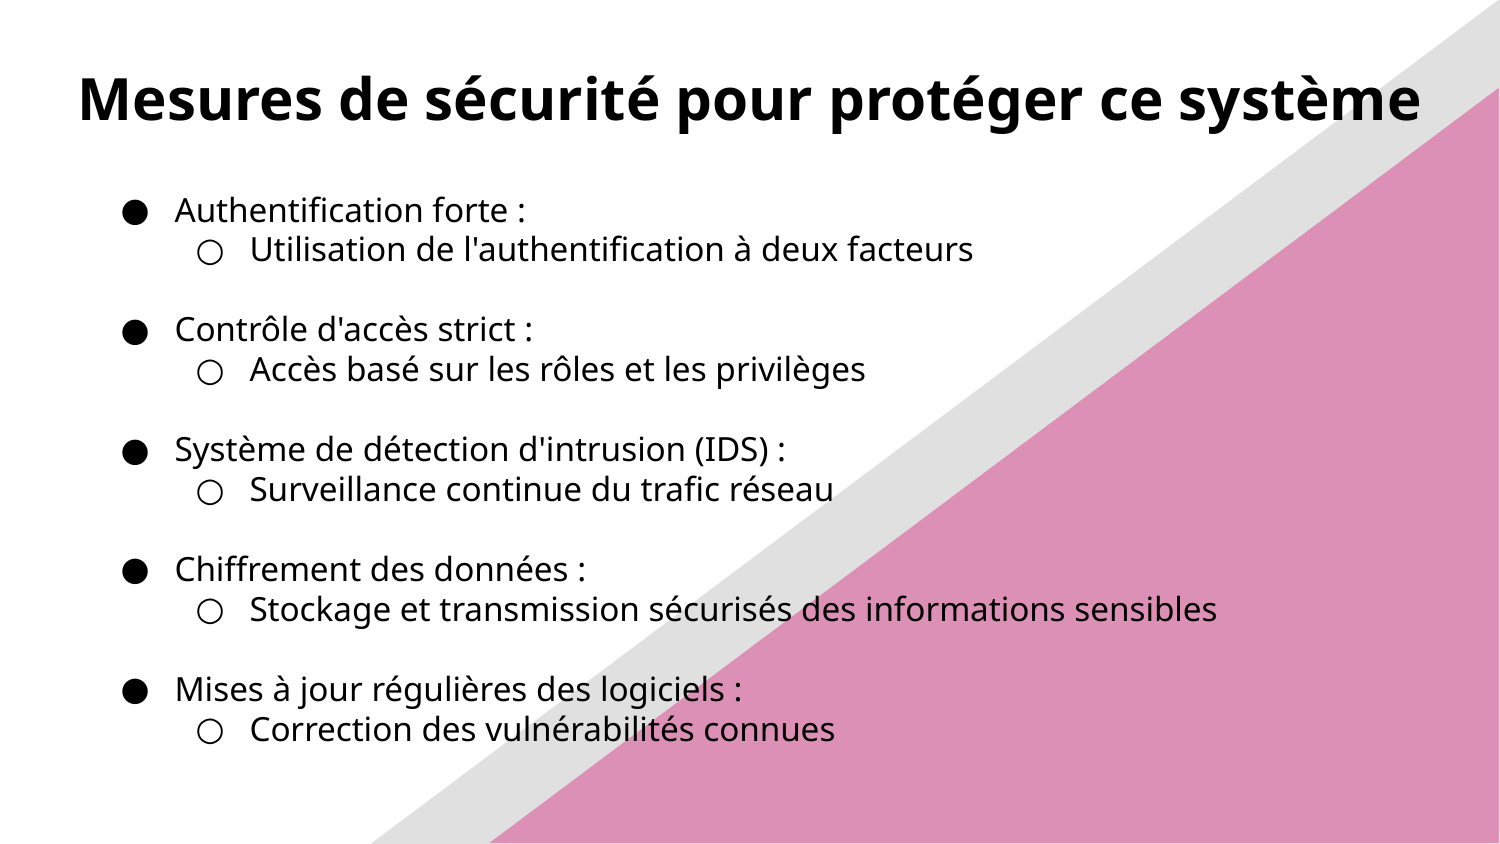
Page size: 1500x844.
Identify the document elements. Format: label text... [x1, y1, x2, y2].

text_box Authentification forte : Utilisation de l'authentification à deux facteurs Contrôle d'accès strict : Accès basé sur les rôles et les privilèges Système de détection d'intrusion (IDS) : Surveillance continue du trafic réseau Chiffrement des données : Stockage et transmission sécurisés des informations sensibles Mises à jour régulières des logiciels : Correction des vulnérabilités connues [84, 173, 1416, 756]
title Mesures de sécurité pour protéger ce système [58, 46, 1442, 141]
text_box [372, 0, 1500, 844]
